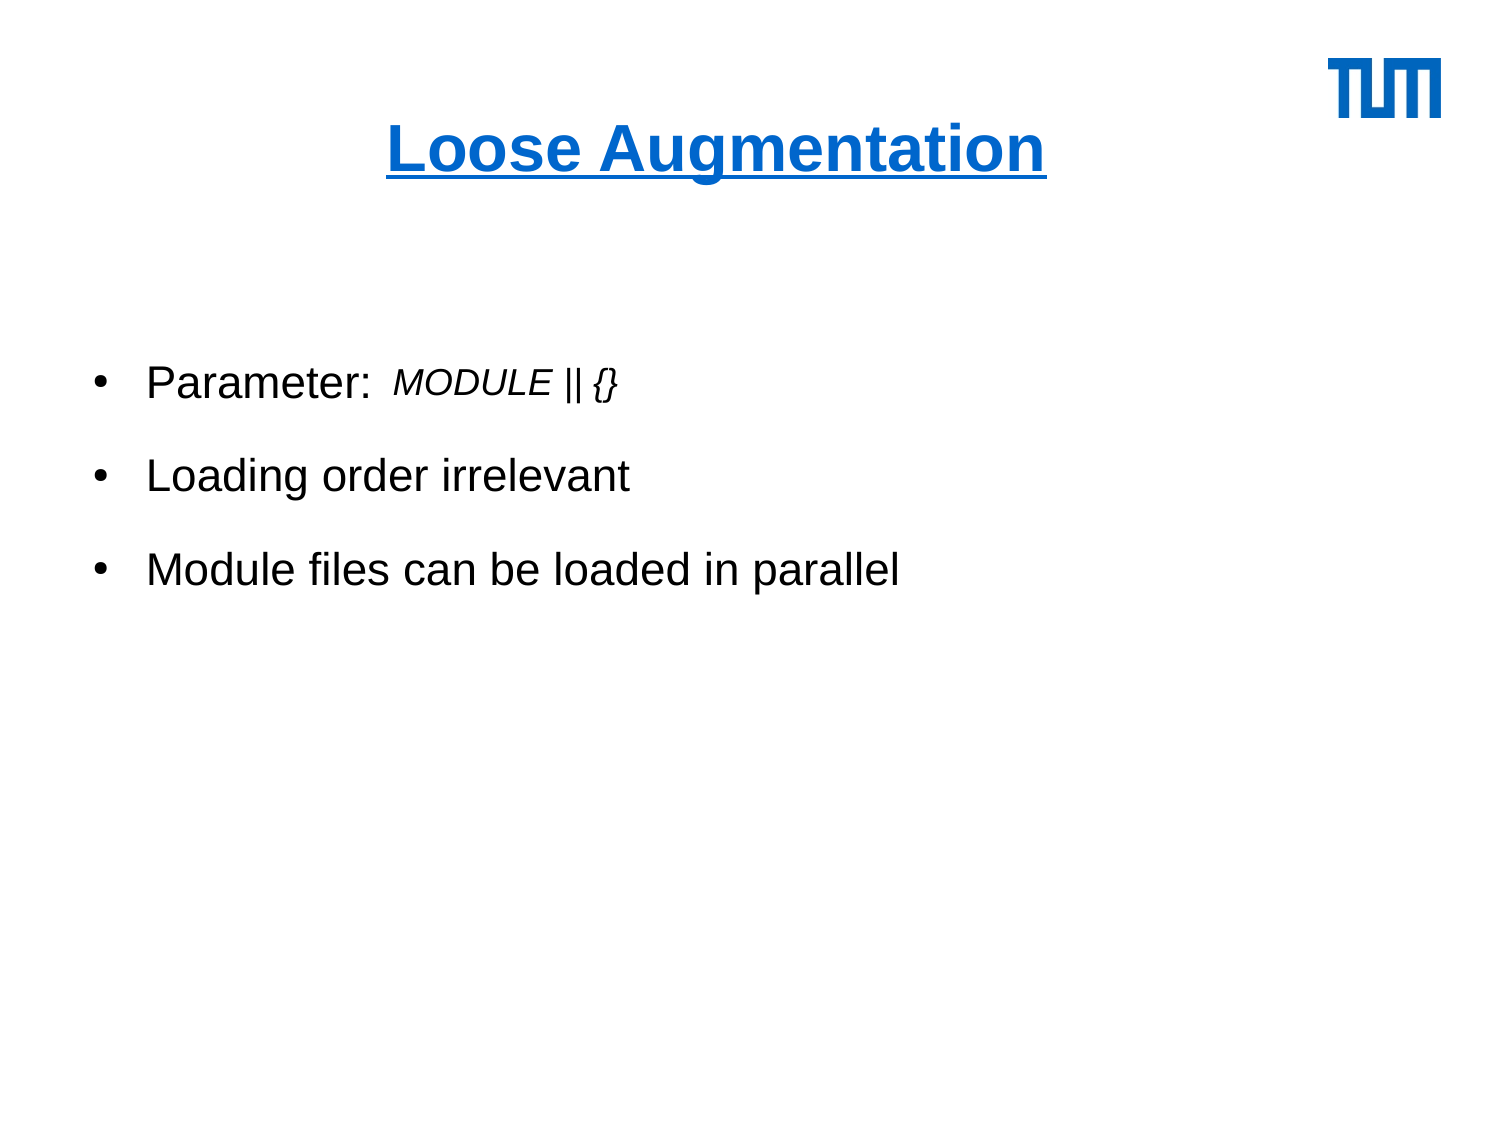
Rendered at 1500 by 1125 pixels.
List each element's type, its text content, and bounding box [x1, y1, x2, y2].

list Parameter: Loading order irrelevant Module files can be loaded in parallel [75, 263, 1425, 1006]
picture [1359, 58, 1441, 118]
text_box MODULE || {} [378, 354, 943, 414]
title Loose Augmentation [75, 44, 1359, 233]
